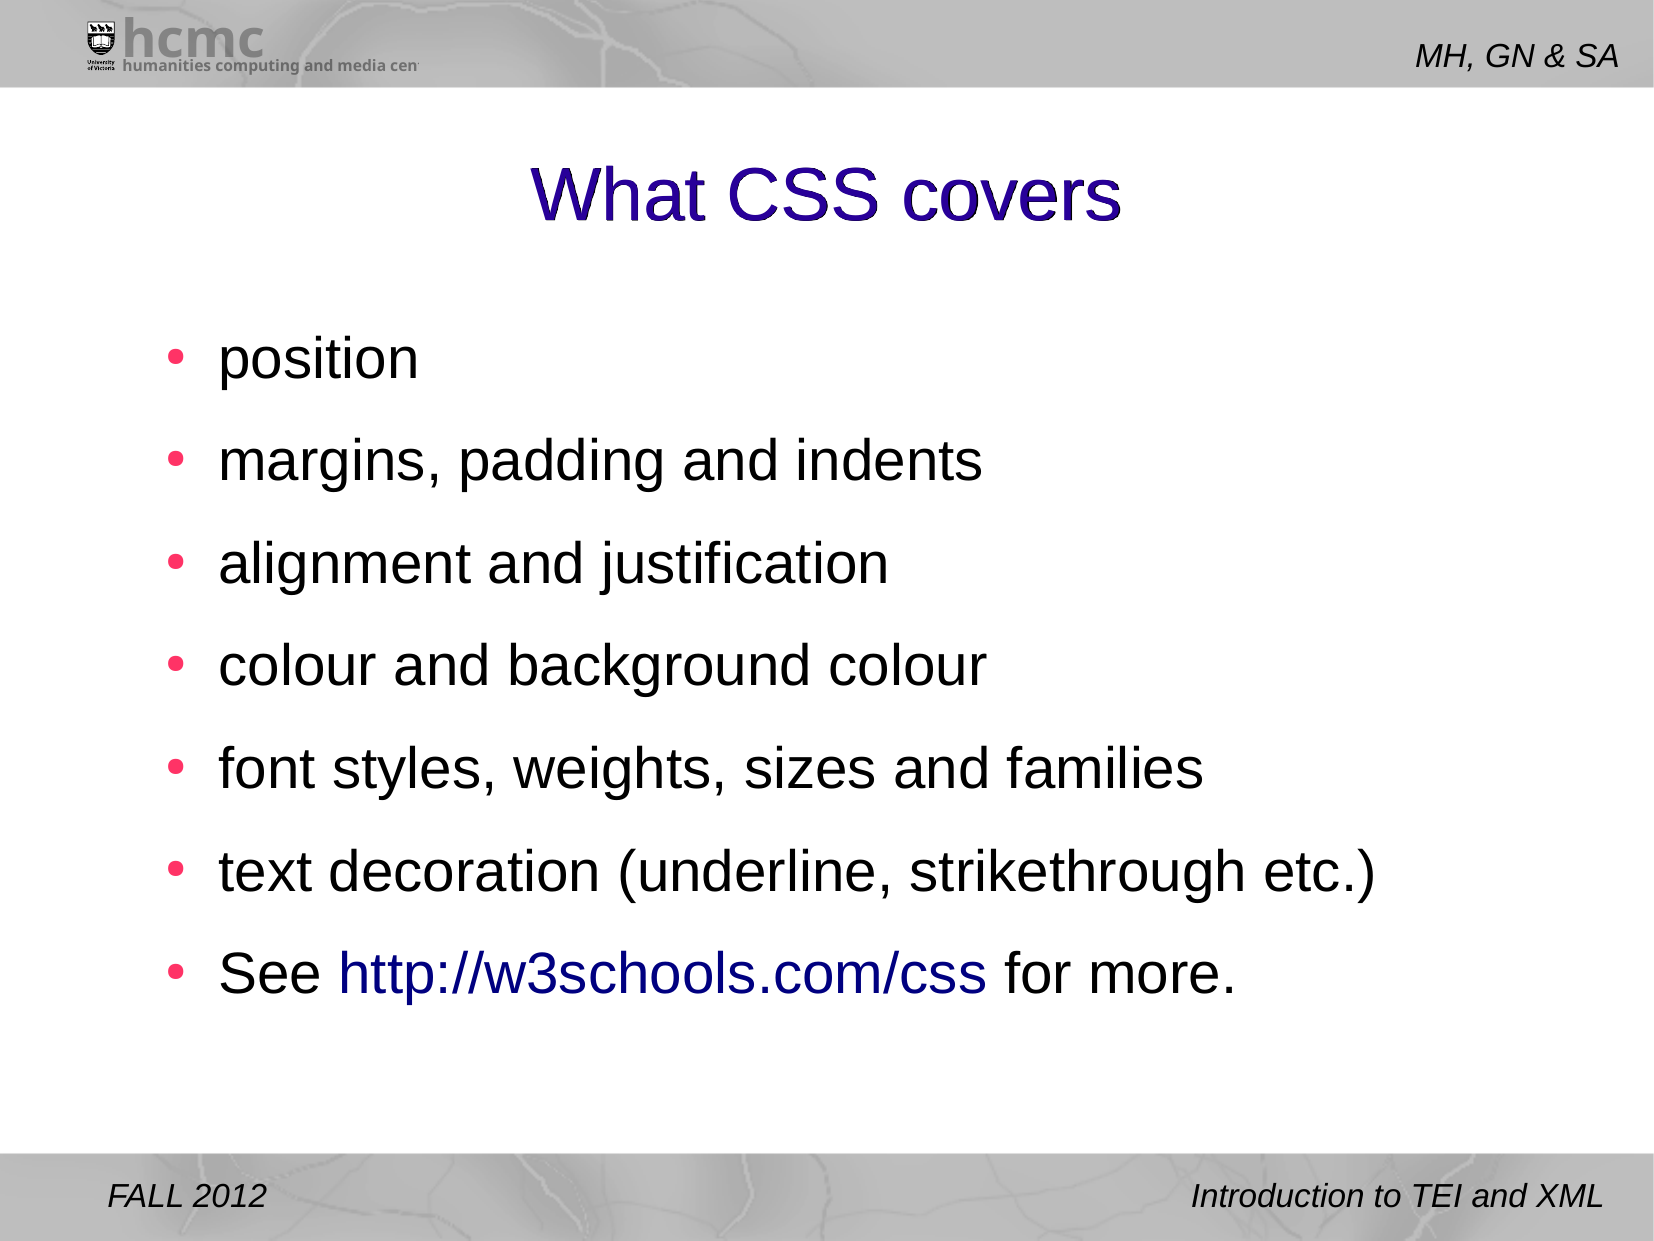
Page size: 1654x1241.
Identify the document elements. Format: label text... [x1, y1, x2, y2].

picture [0, 0, 1654, 1241]
list position margins, padding and indents alignment and justification colour and background colour font styles, weights, sizes and families text decoration (underline, strikethrough etc.) See http://w3schools.com/css for more. [147, 325, 1506, 1045]
title What CSS covers [118, 90, 1536, 298]
